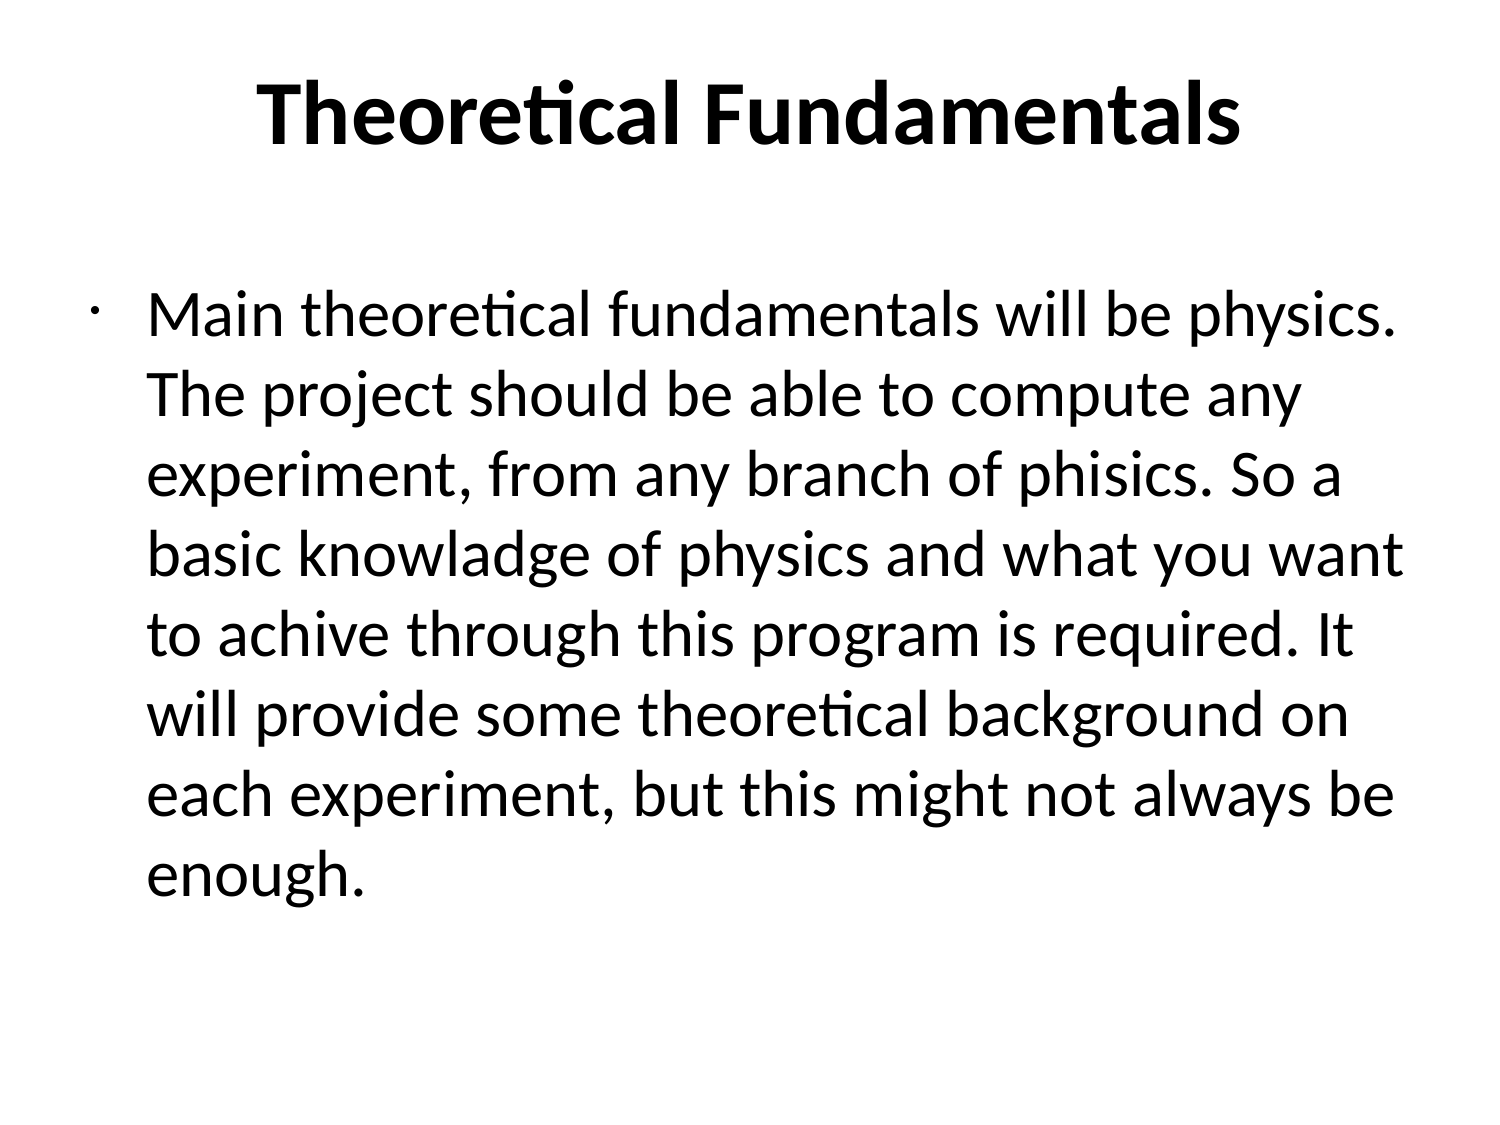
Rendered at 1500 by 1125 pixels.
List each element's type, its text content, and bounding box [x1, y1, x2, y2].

list Main theoretical fundamentals will be physics. The project should be able to compute any experiment, from any branch of phisics. So a basic knowladge of physics and what you want to achive through this program is required. It will provide some theoretical background on each experiment, but this might not always be enough. [75, 262, 1425, 1005]
title Theoretical Fundamentals [75, 45, 1425, 233]
